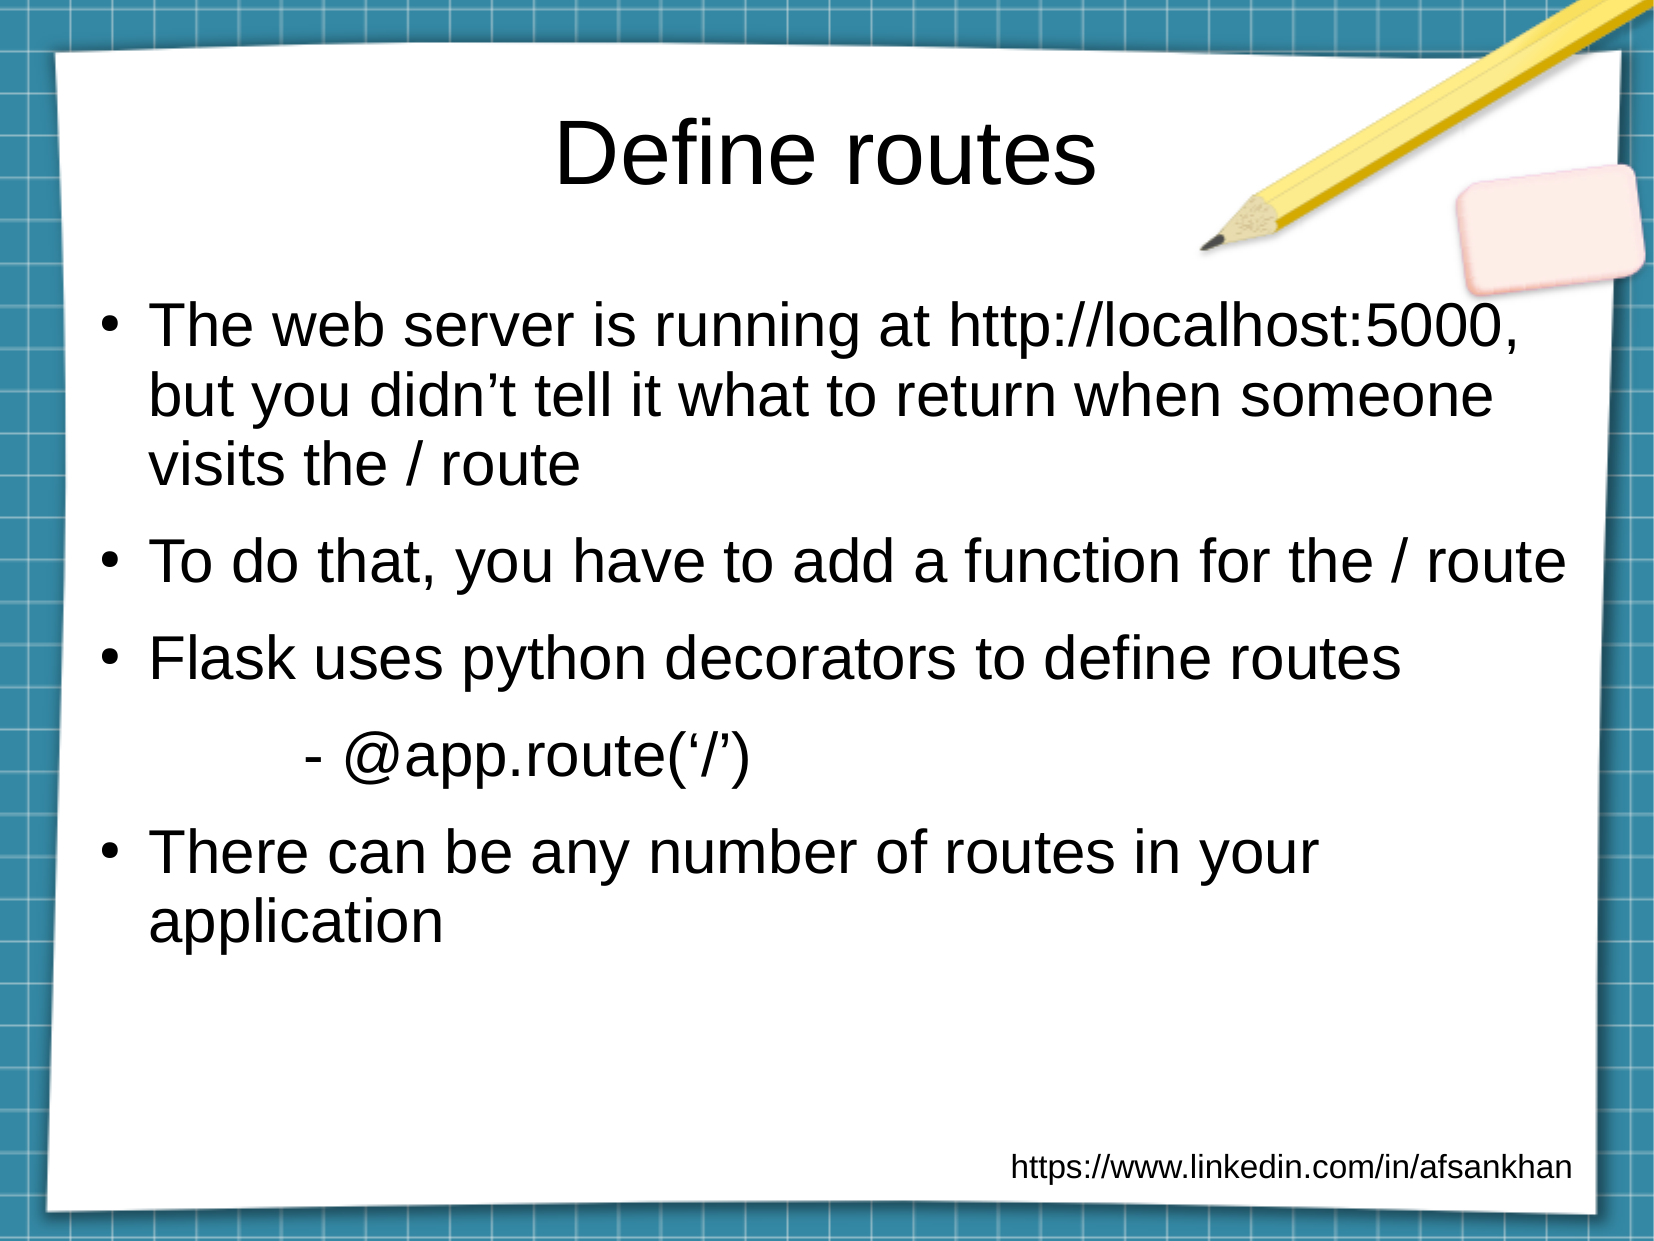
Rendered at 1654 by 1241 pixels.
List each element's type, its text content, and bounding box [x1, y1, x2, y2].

title Define routes [82, 49, 1571, 257]
list The web server is running at http://localhost:5000, but you didn’t tell it what to return when someone visits the / route To do that, you have to add a function for the / route Flask uses python decorators to define routes - @app.route(‘/’) There can be any number of routes in your application [82, 290, 1571, 1010]
picture [0, 0, 1654, 1241]
text_box https://www.linkedin.com/in/afsankhan [995, 1140, 1589, 1193]
